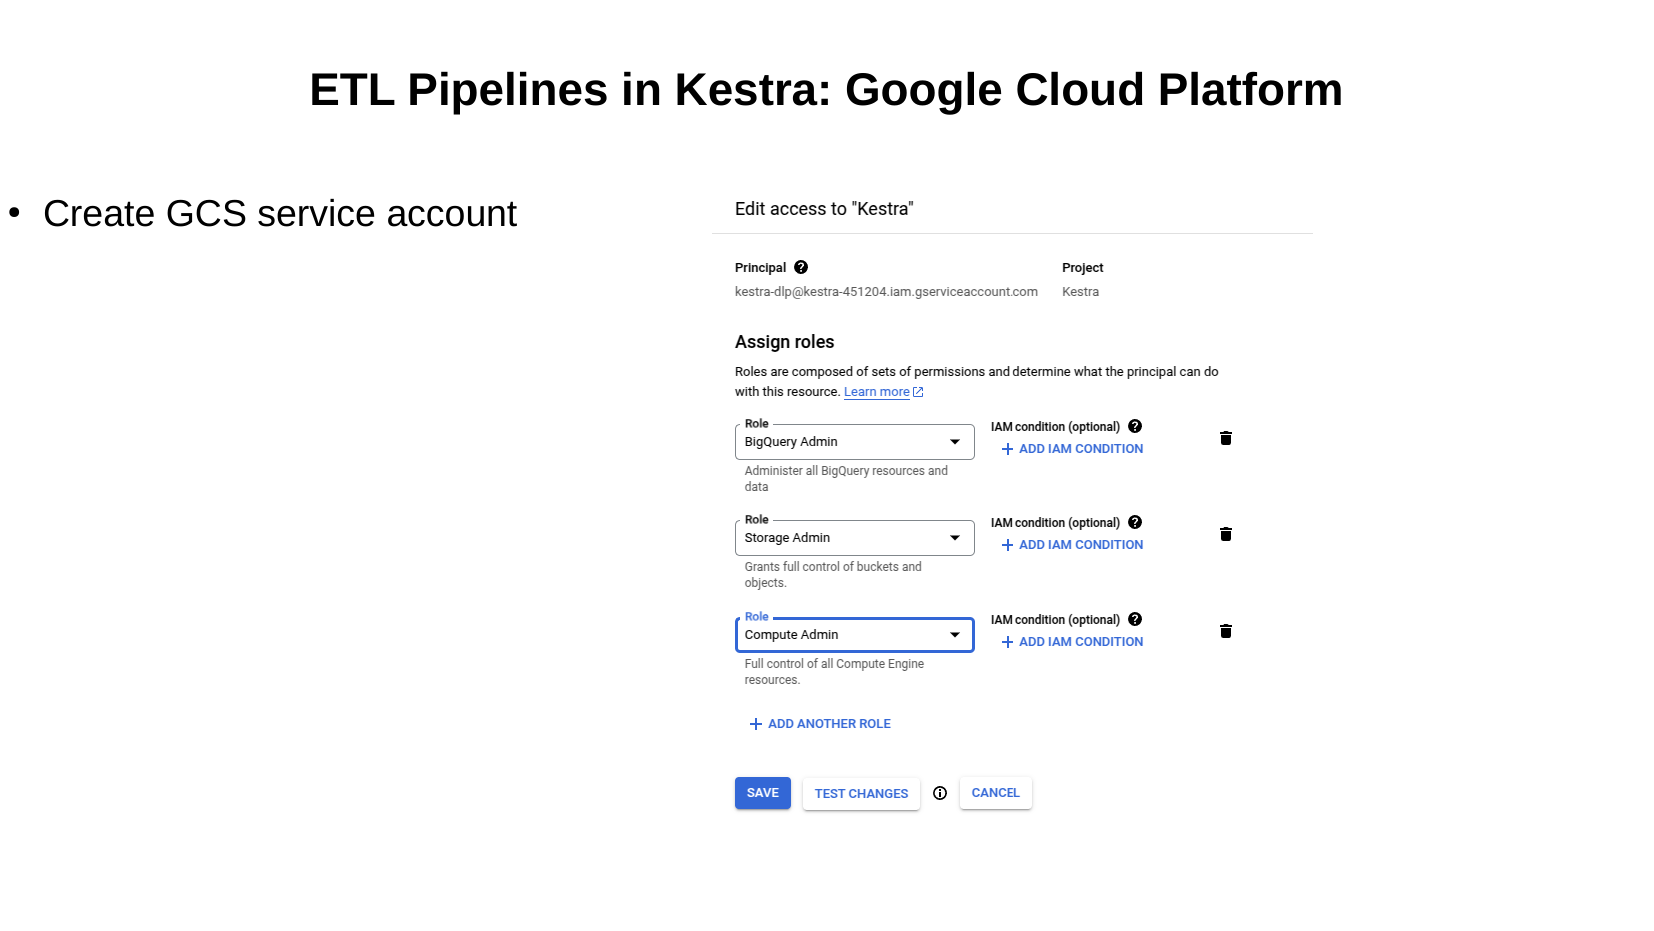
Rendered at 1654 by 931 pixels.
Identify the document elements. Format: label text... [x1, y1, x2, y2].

subtitle Create GCS service account [7, 192, 712, 277]
title ETL Pipelines in Kestra: Google Cloud Platform [82, 37, 1571, 193]
picture [712, 192, 1313, 824]
